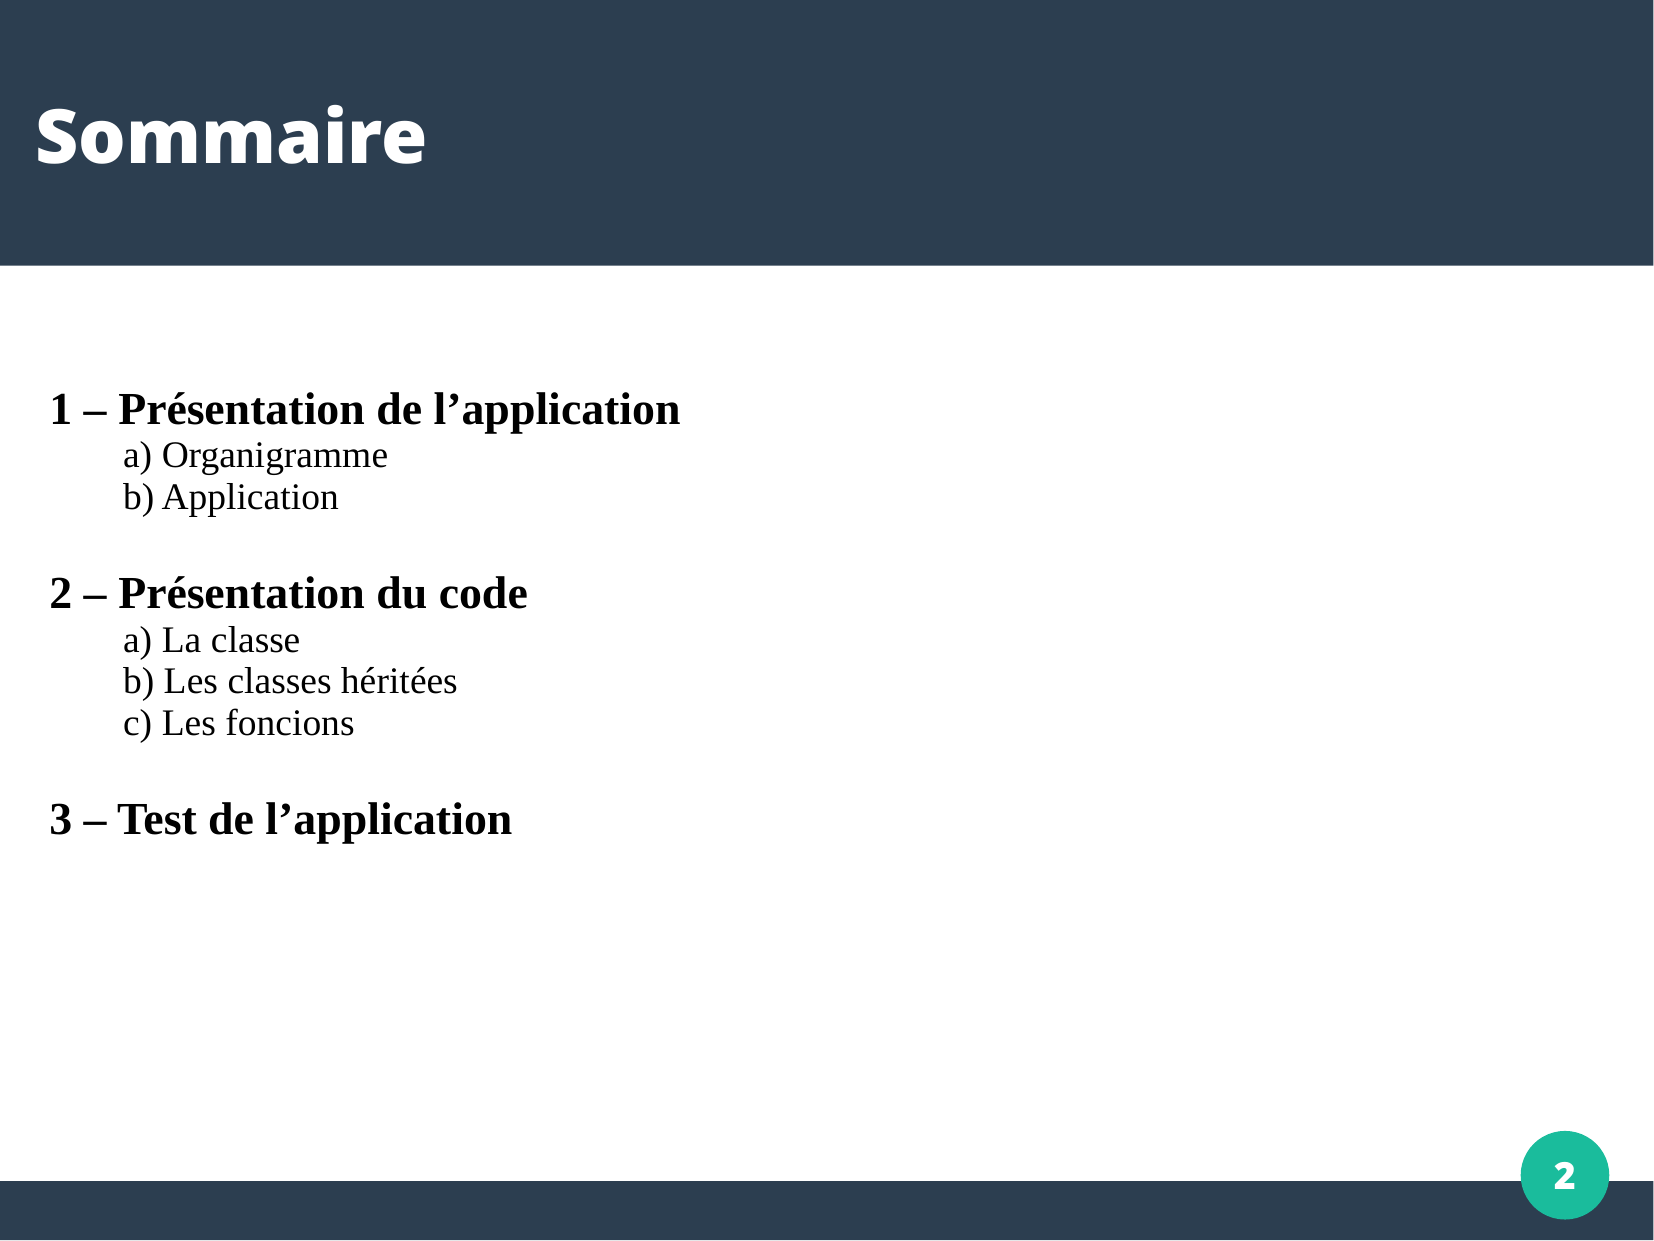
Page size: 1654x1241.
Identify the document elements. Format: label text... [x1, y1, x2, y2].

text_box 1 – Présentation de l’application a) Organigramme b) Application 2 – Présentation du code a) La classe b) Les classes héritées c) Les foncions 3 – Test de l’application [49, 380, 1585, 1000]
title Sommaire [35, 55, 1571, 213]
